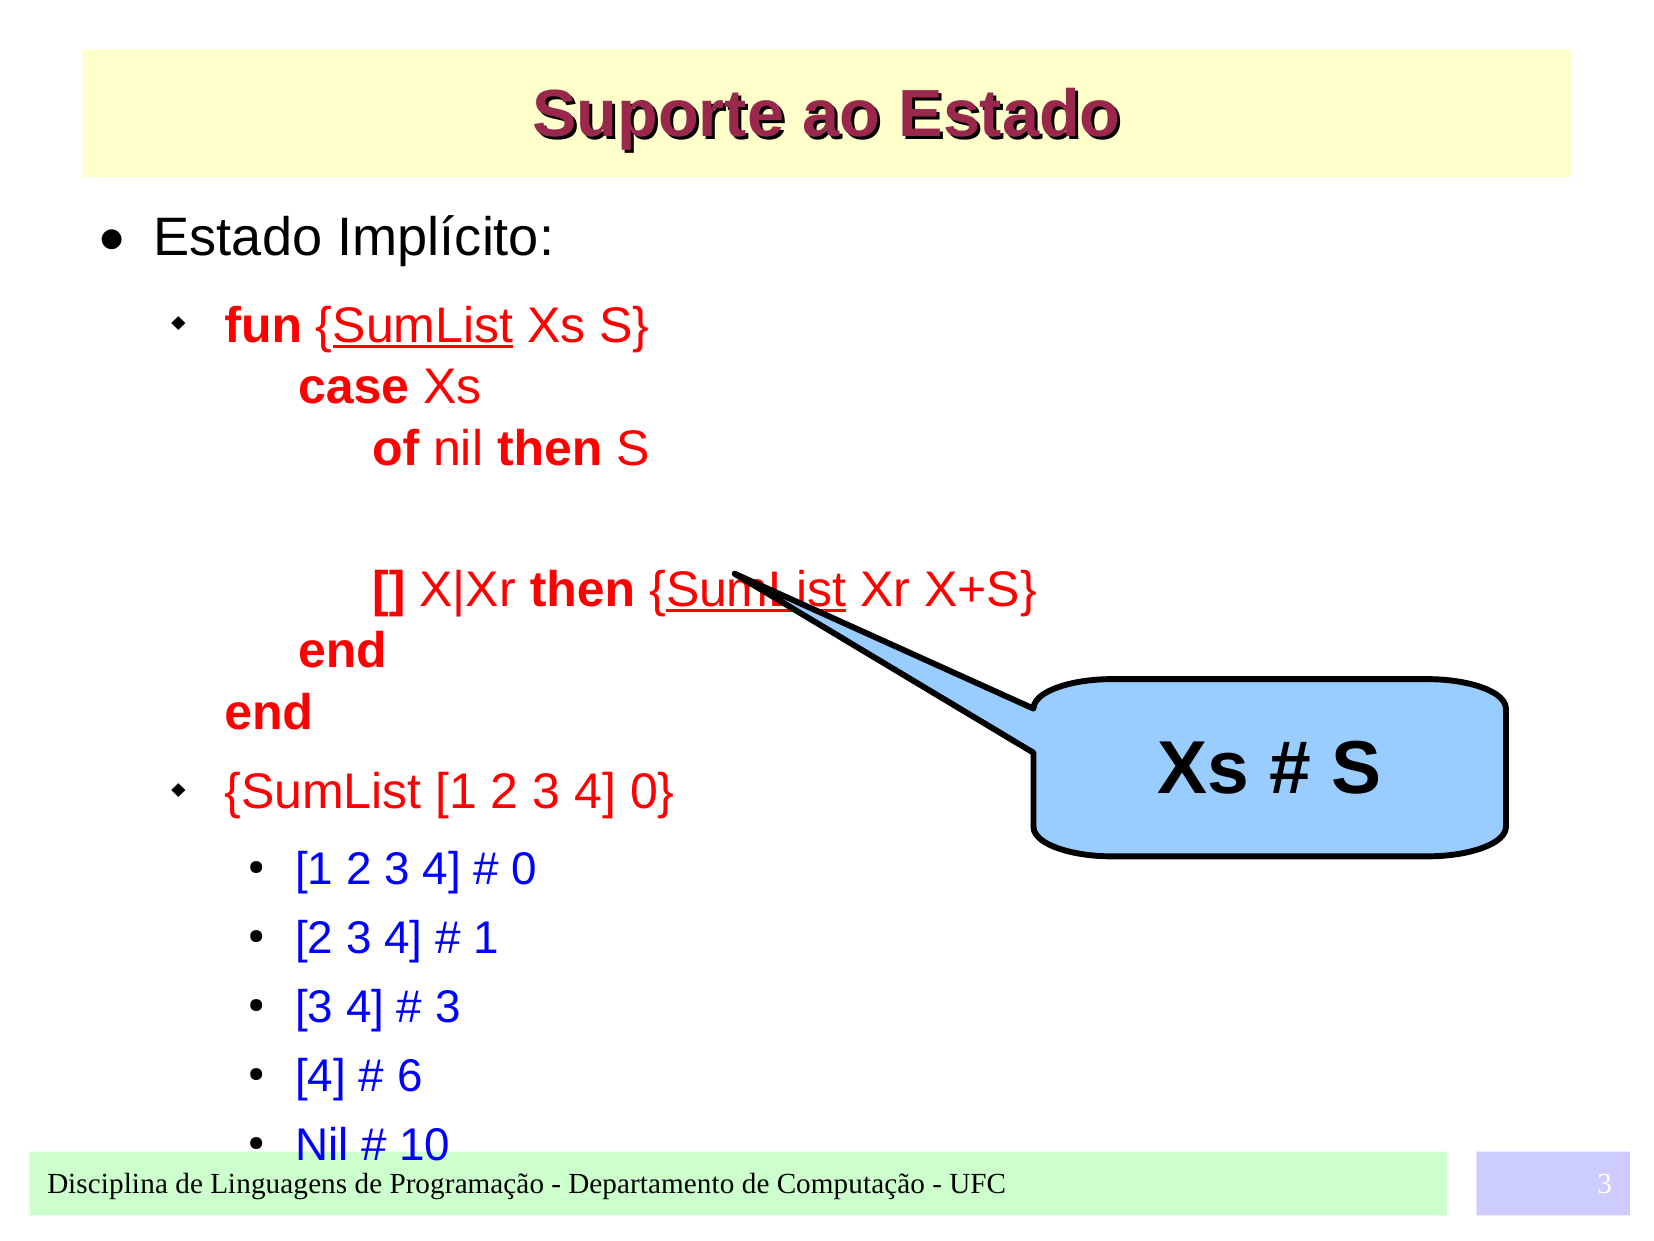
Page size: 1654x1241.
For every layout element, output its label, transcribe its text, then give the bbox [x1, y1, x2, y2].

list Estado Implícito: fun {SumList Xs S} case Xs of nil then S [] X|Xr then {SumList Xr X+S} end end {SumList [1 2 3 4] 0} [1 2 3 4] # 0 [2 3 4] # 1 [3 4] # 3 [4] # 6 Nil # 10 [82, 206, 1571, 1241]
text_box Xs # S [734, 573, 1506, 857]
title Suporte ao Estado [82, 49, 1571, 178]
